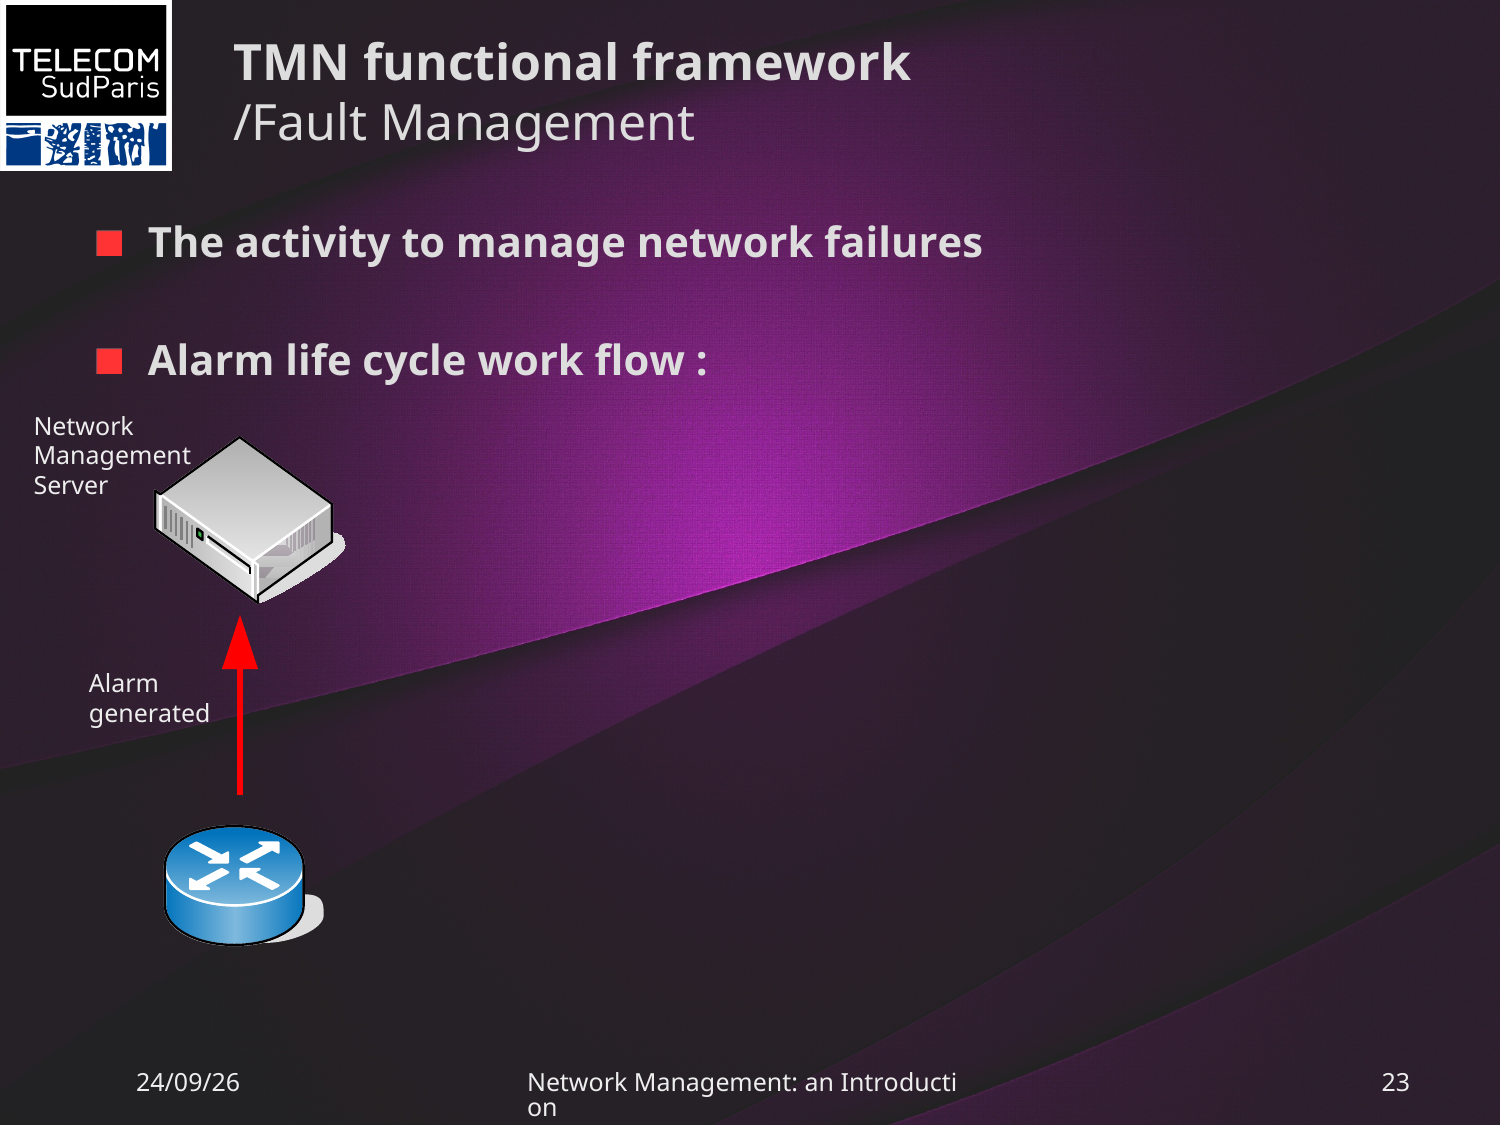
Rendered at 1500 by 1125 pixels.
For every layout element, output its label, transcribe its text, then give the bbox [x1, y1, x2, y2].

text_box Network Management Server [18, 402, 193, 508]
title TMN functional framework /Fault Management [218, 22, 1412, 158]
text_box [157, 439, 330, 599]
text_box [167, 828, 302, 943]
text_box [270, 895, 323, 942]
picture [0, 0, 1500, 1125]
list The activity to manage network failures Alarm life cycle work flow : [76, 207, 1427, 977]
text_box [260, 532, 346, 603]
text_box Alarm generated [74, 660, 215, 735]
